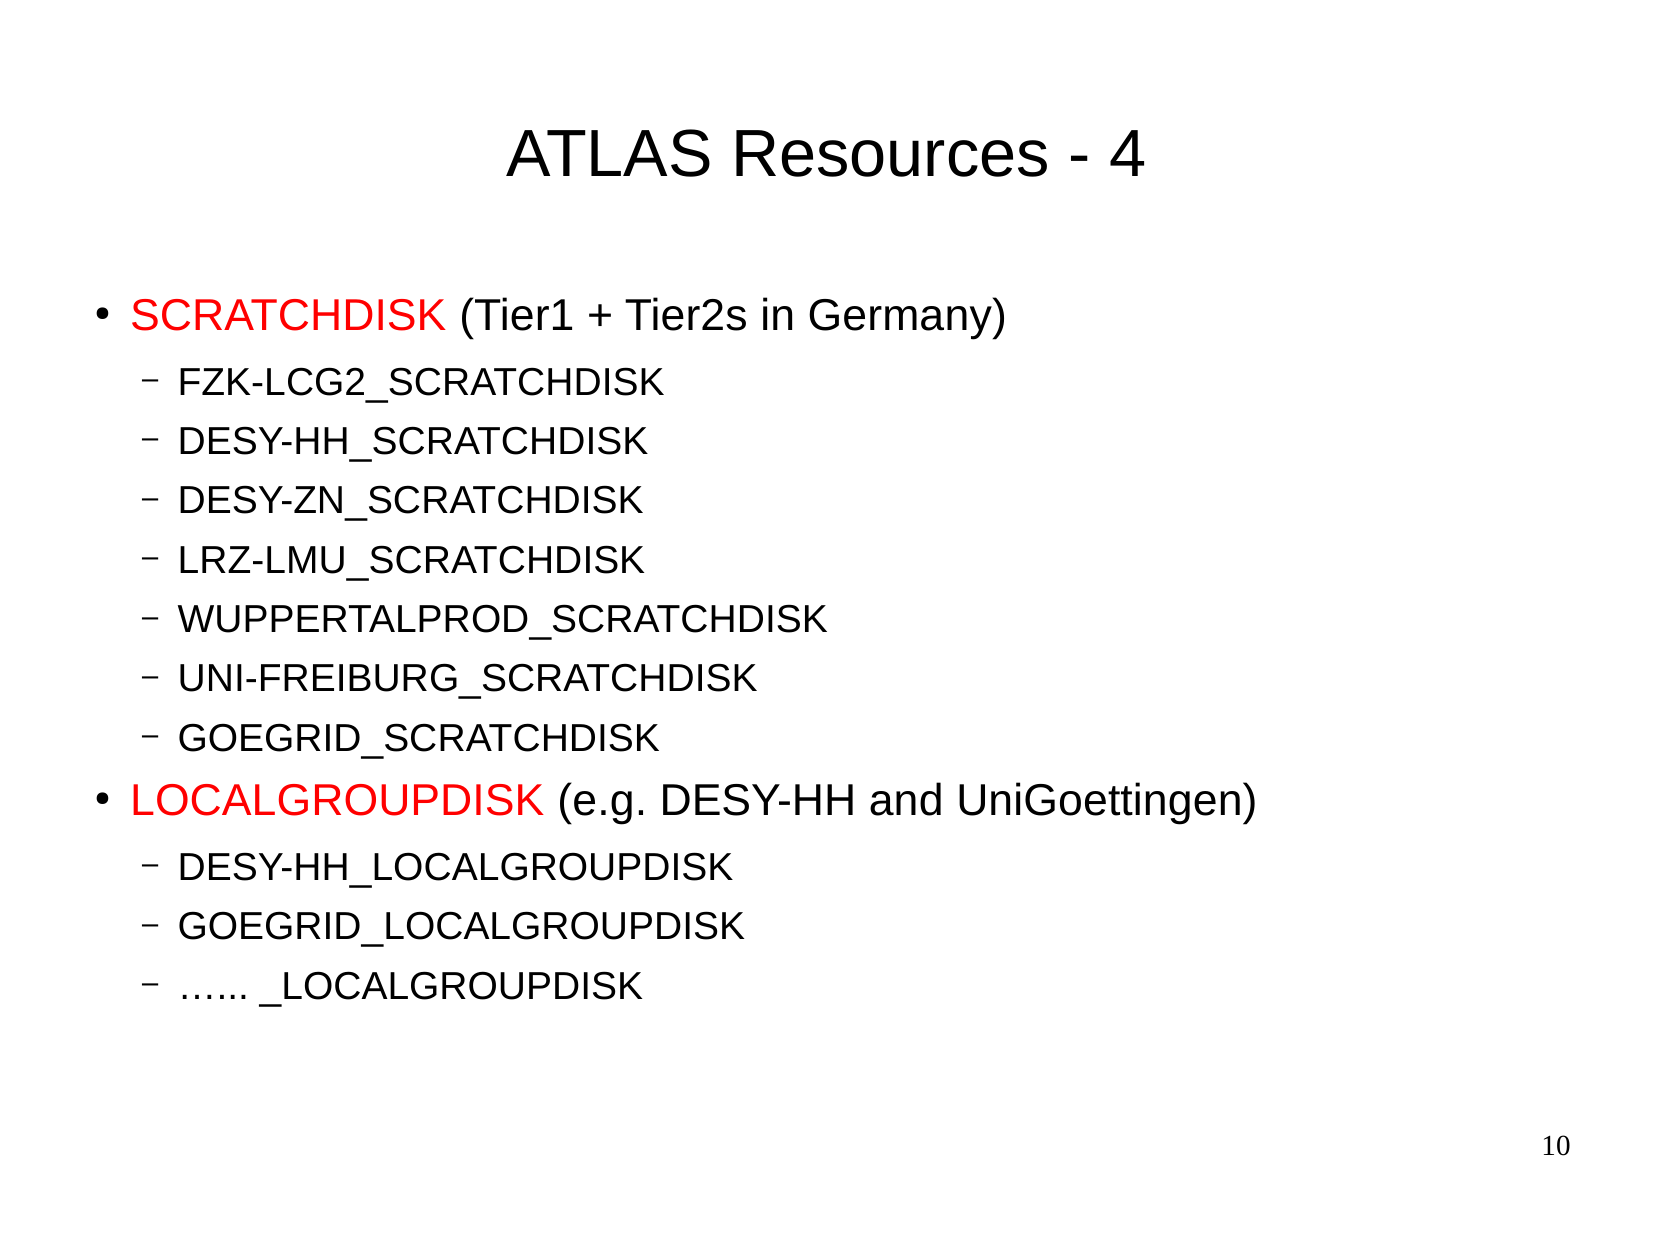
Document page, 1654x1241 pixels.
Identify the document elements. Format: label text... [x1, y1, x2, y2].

title ATLAS Resources - 4 [82, 49, 1571, 257]
list SCRATCHDISK (Tier1 + Tier2s in Germany) FZK-LCG2_SCRATCHDISK DESY-HH_SCRATCHDISK DESY-ZN_SCRATCHDISK LRZ-LMU_SCRATCHDISK WUPPERTALPROD_SCRATCHDISK UNI-FREIBURG_SCRATCHDISK GOEGRID_SCRATCHDISK LOCALGROUPDISK (e.g. DESY-HH and UniGoettingen) DESY-HH_LOCALGROUPDISK GOEGRID_LOCALGROUPDISK …... _LOCALGROUPDISK [82, 290, 1571, 1010]
